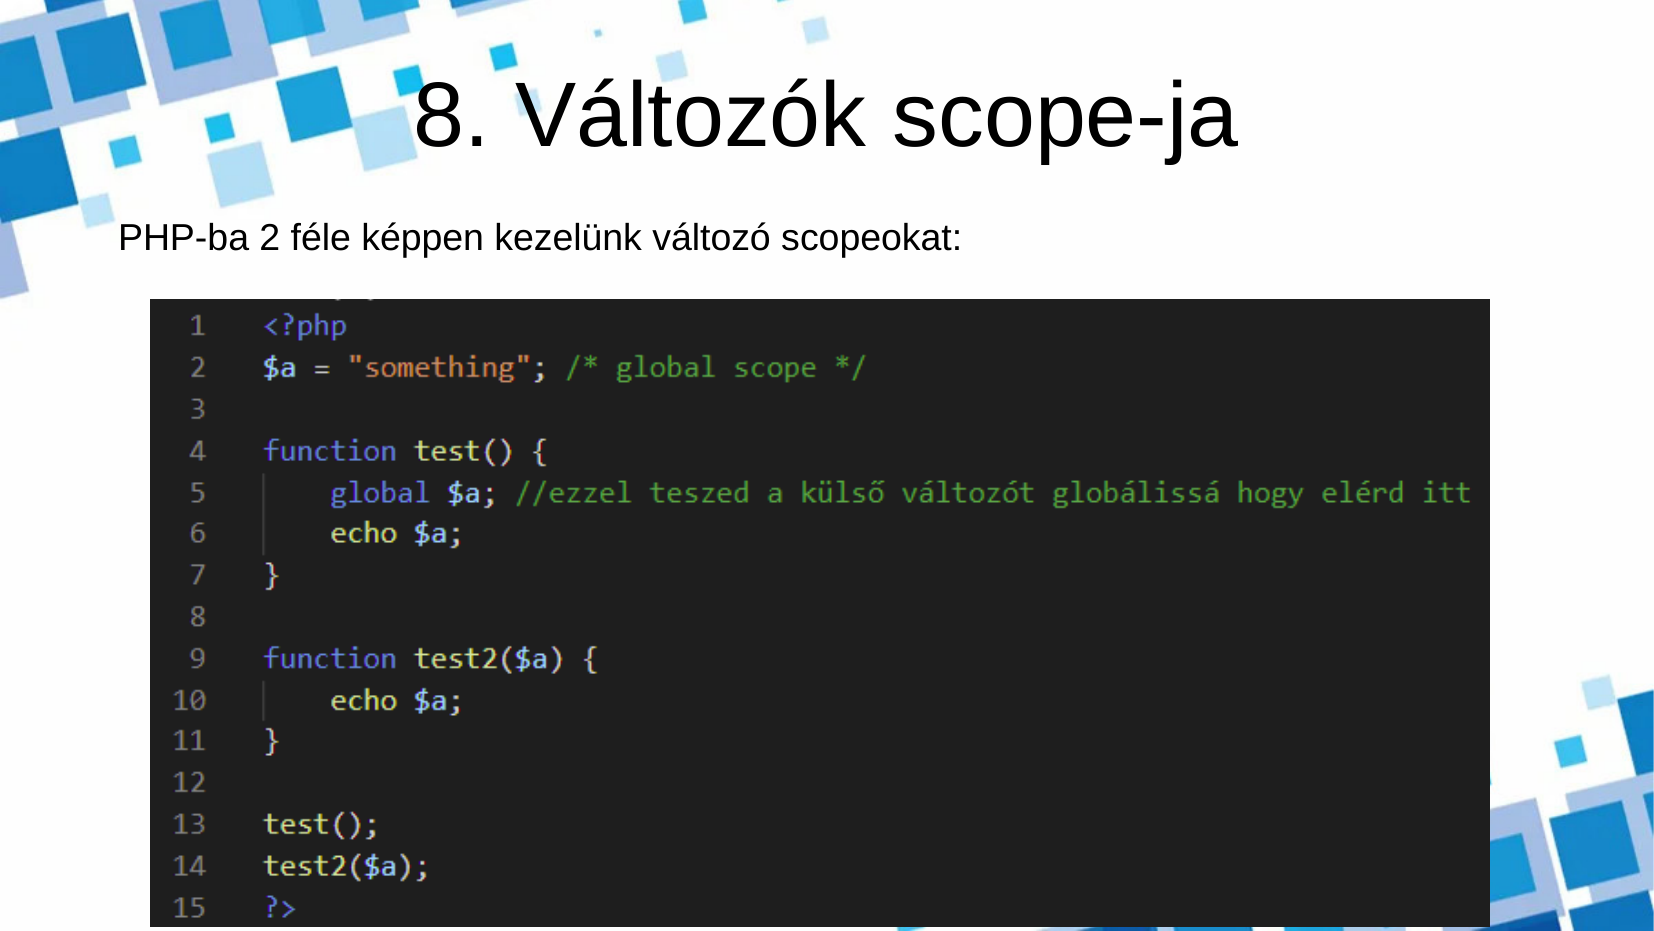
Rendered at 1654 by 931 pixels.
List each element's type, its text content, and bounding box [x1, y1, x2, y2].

title 8. Változók scope-ja [82, 37, 1571, 174]
subtitle PHP-ba 2 féle képpen kezelünk változó scopeokat: [82, 174, 1571, 301]
picture [0, 0, 1654, 931]
